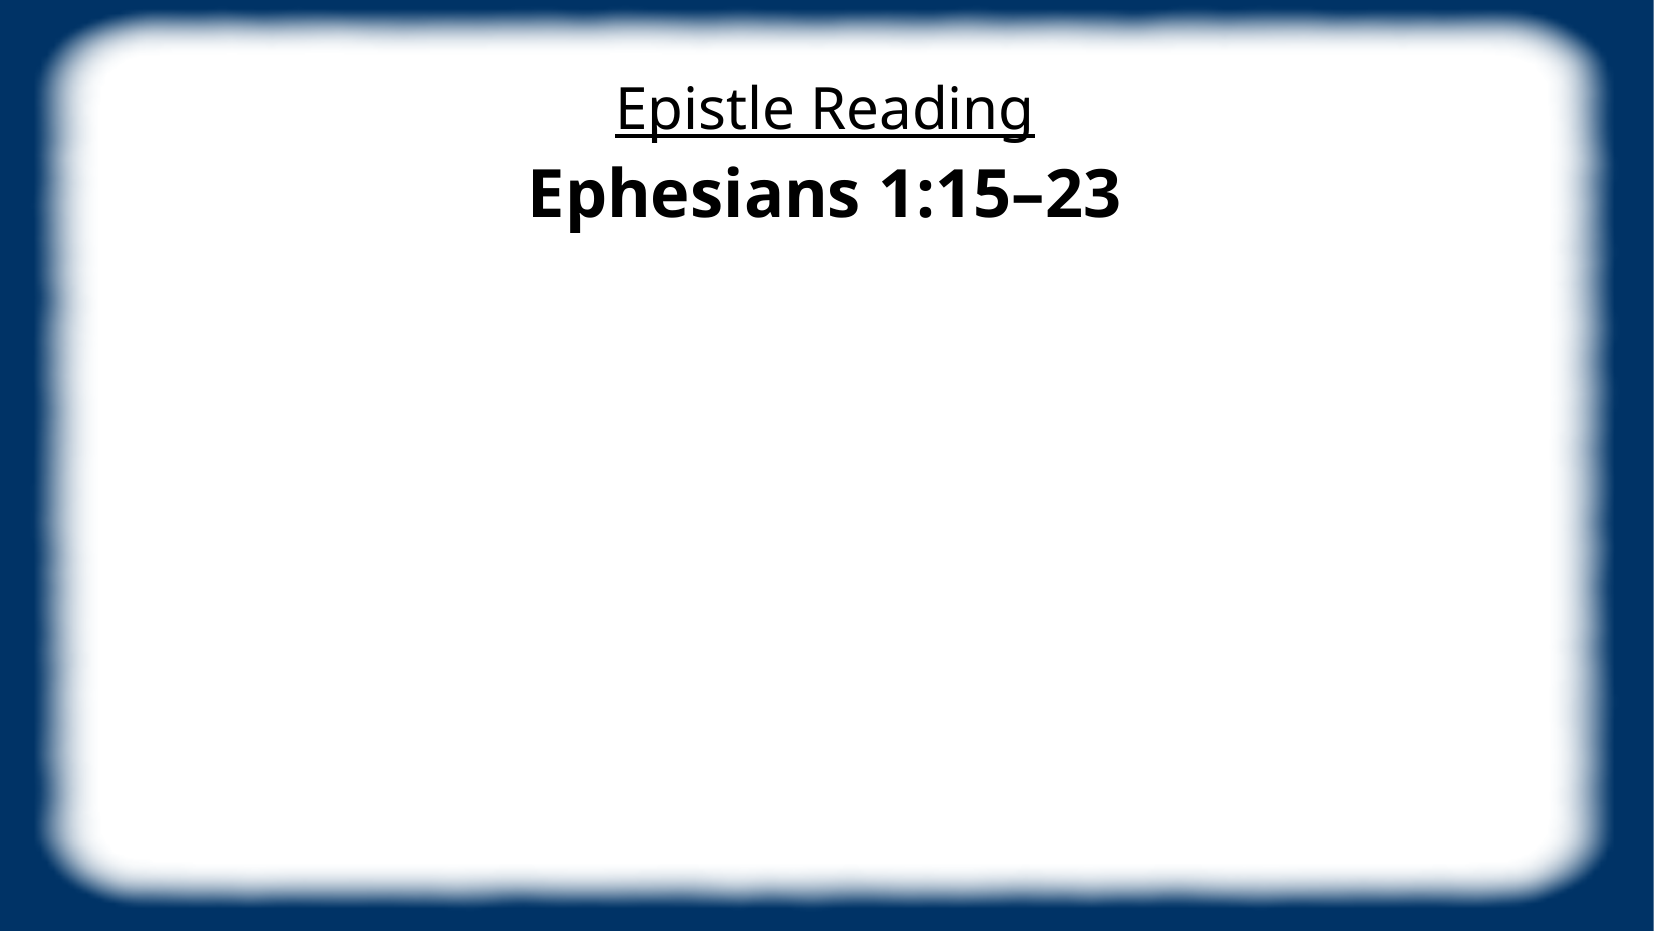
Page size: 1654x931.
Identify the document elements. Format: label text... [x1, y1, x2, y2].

text_box Epistle Reading Ephesians 1:15–23 [105, 60, 1546, 241]
picture [0, 0, 1654, 931]
